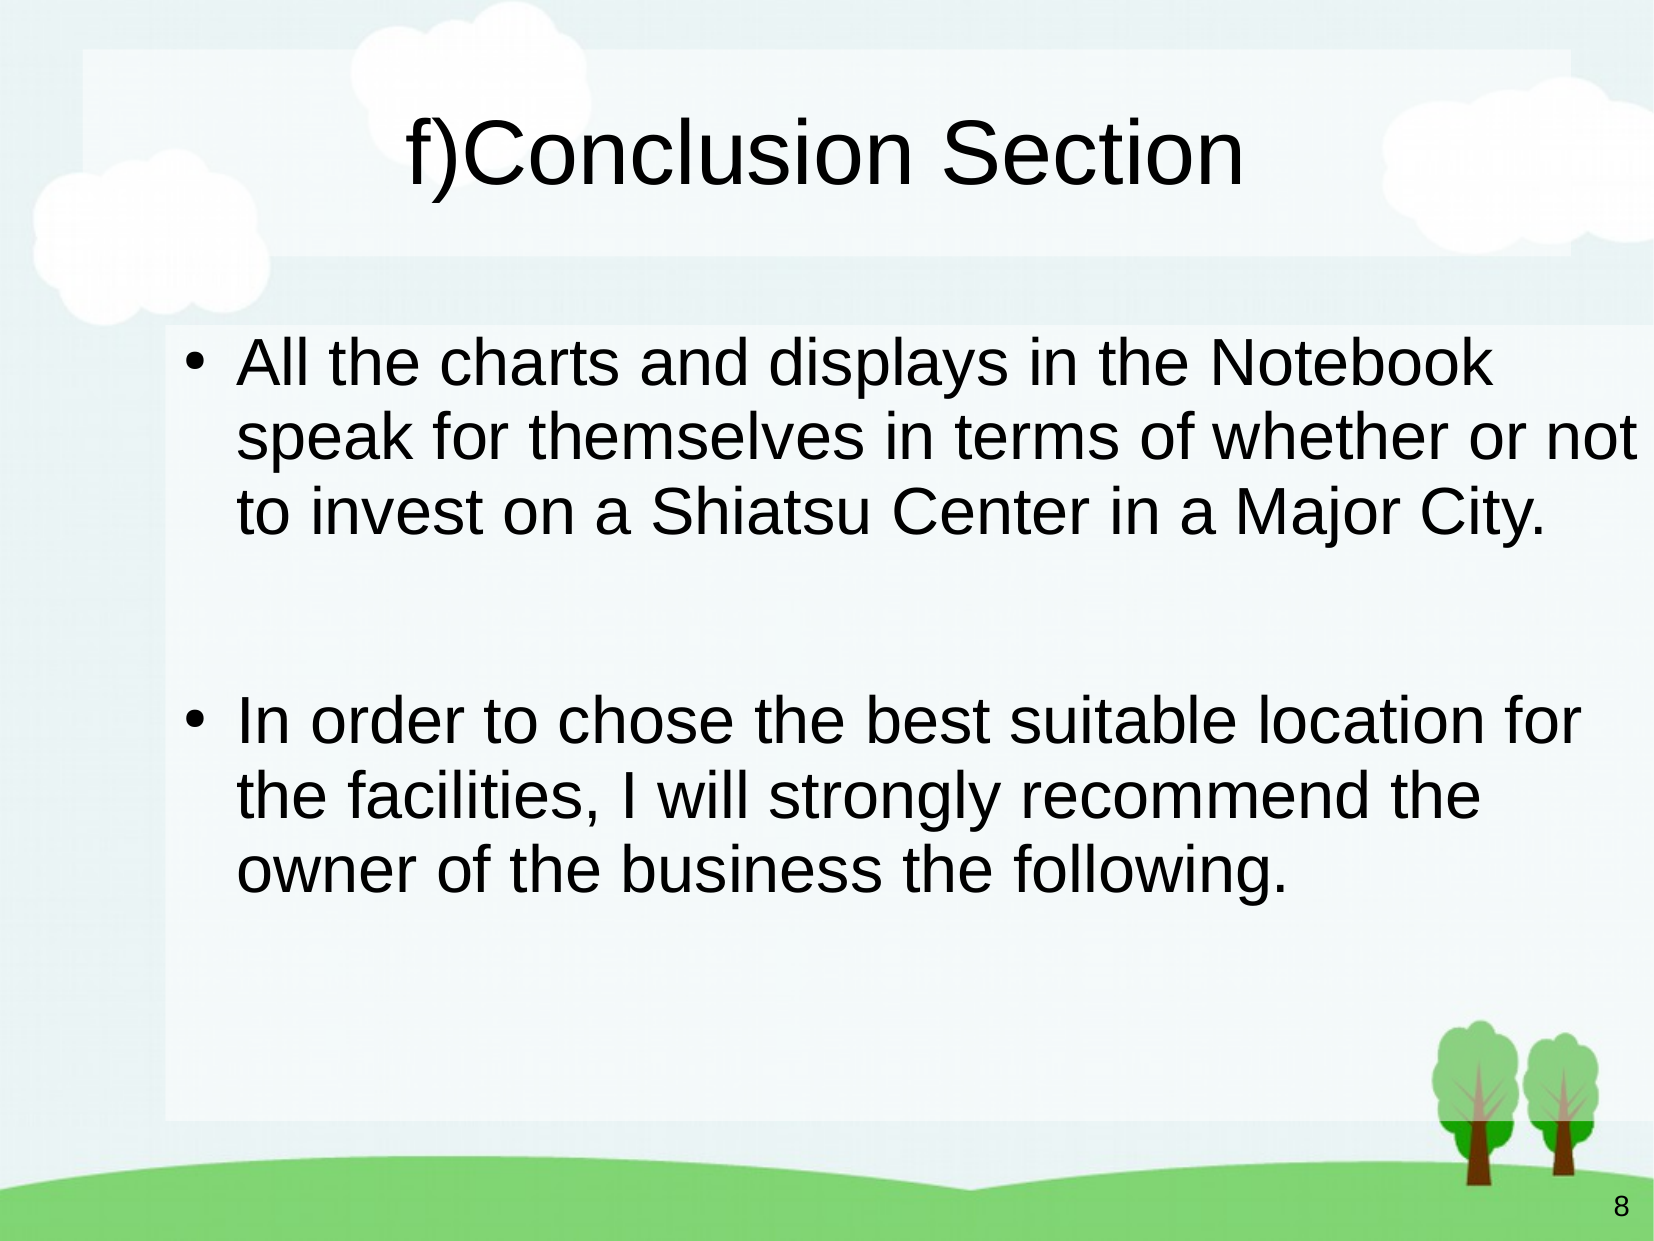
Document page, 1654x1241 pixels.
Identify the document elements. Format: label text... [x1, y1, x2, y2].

list All the charts and displays in the Notebook speak for themselves in terms of whether or not to invest on a Shiatsu Center in a Major City. In order to chose the best suitable location for the facilities, I will strongly recommend the owner of the business the following. [165, 324, 1654, 1122]
title f)Conclusion Section [82, 49, 1571, 257]
picture [0, 0, 1654, 1241]
